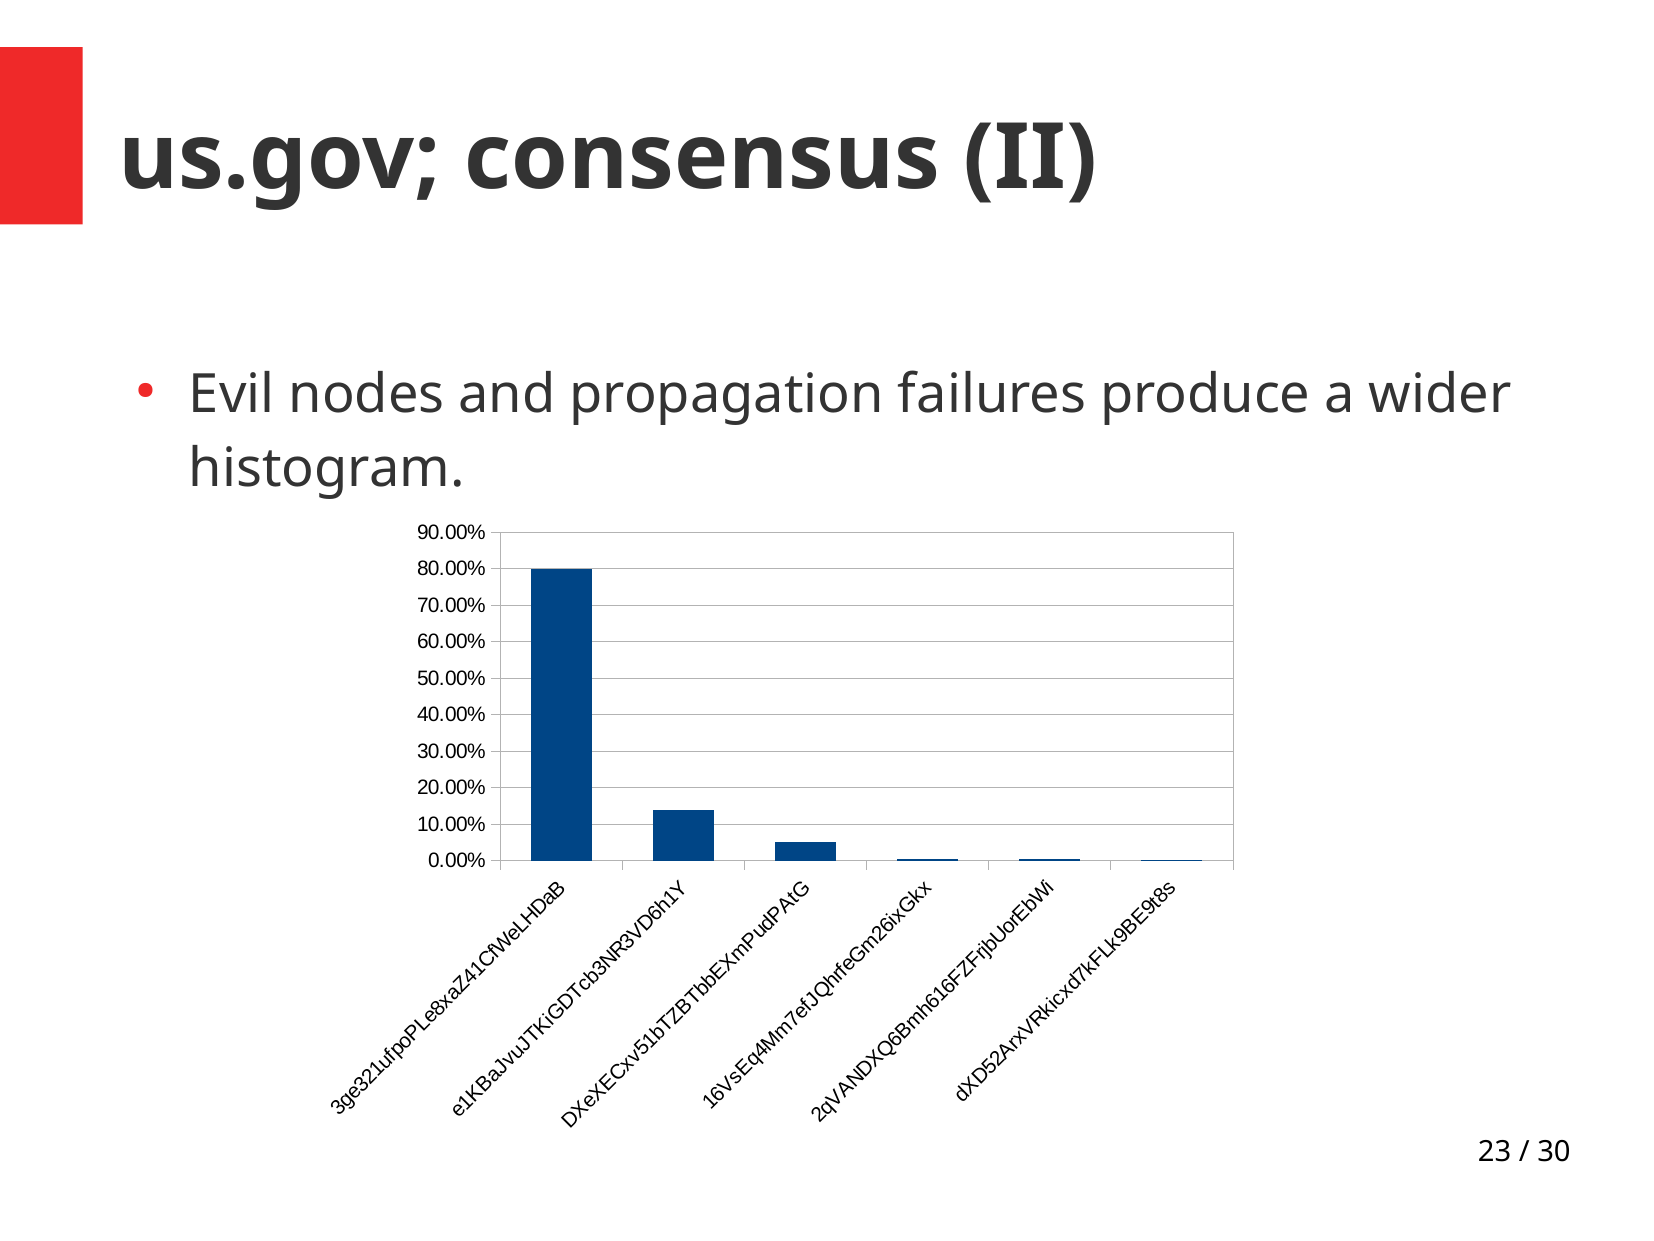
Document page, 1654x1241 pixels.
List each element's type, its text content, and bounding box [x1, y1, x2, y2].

chart [307, 507, 1252, 1146]
title us.gov; consensus (II) [118, 49, 1571, 257]
list Evil nodes and propagation failures produce a wider histogram. [118, 354, 1536, 1074]
